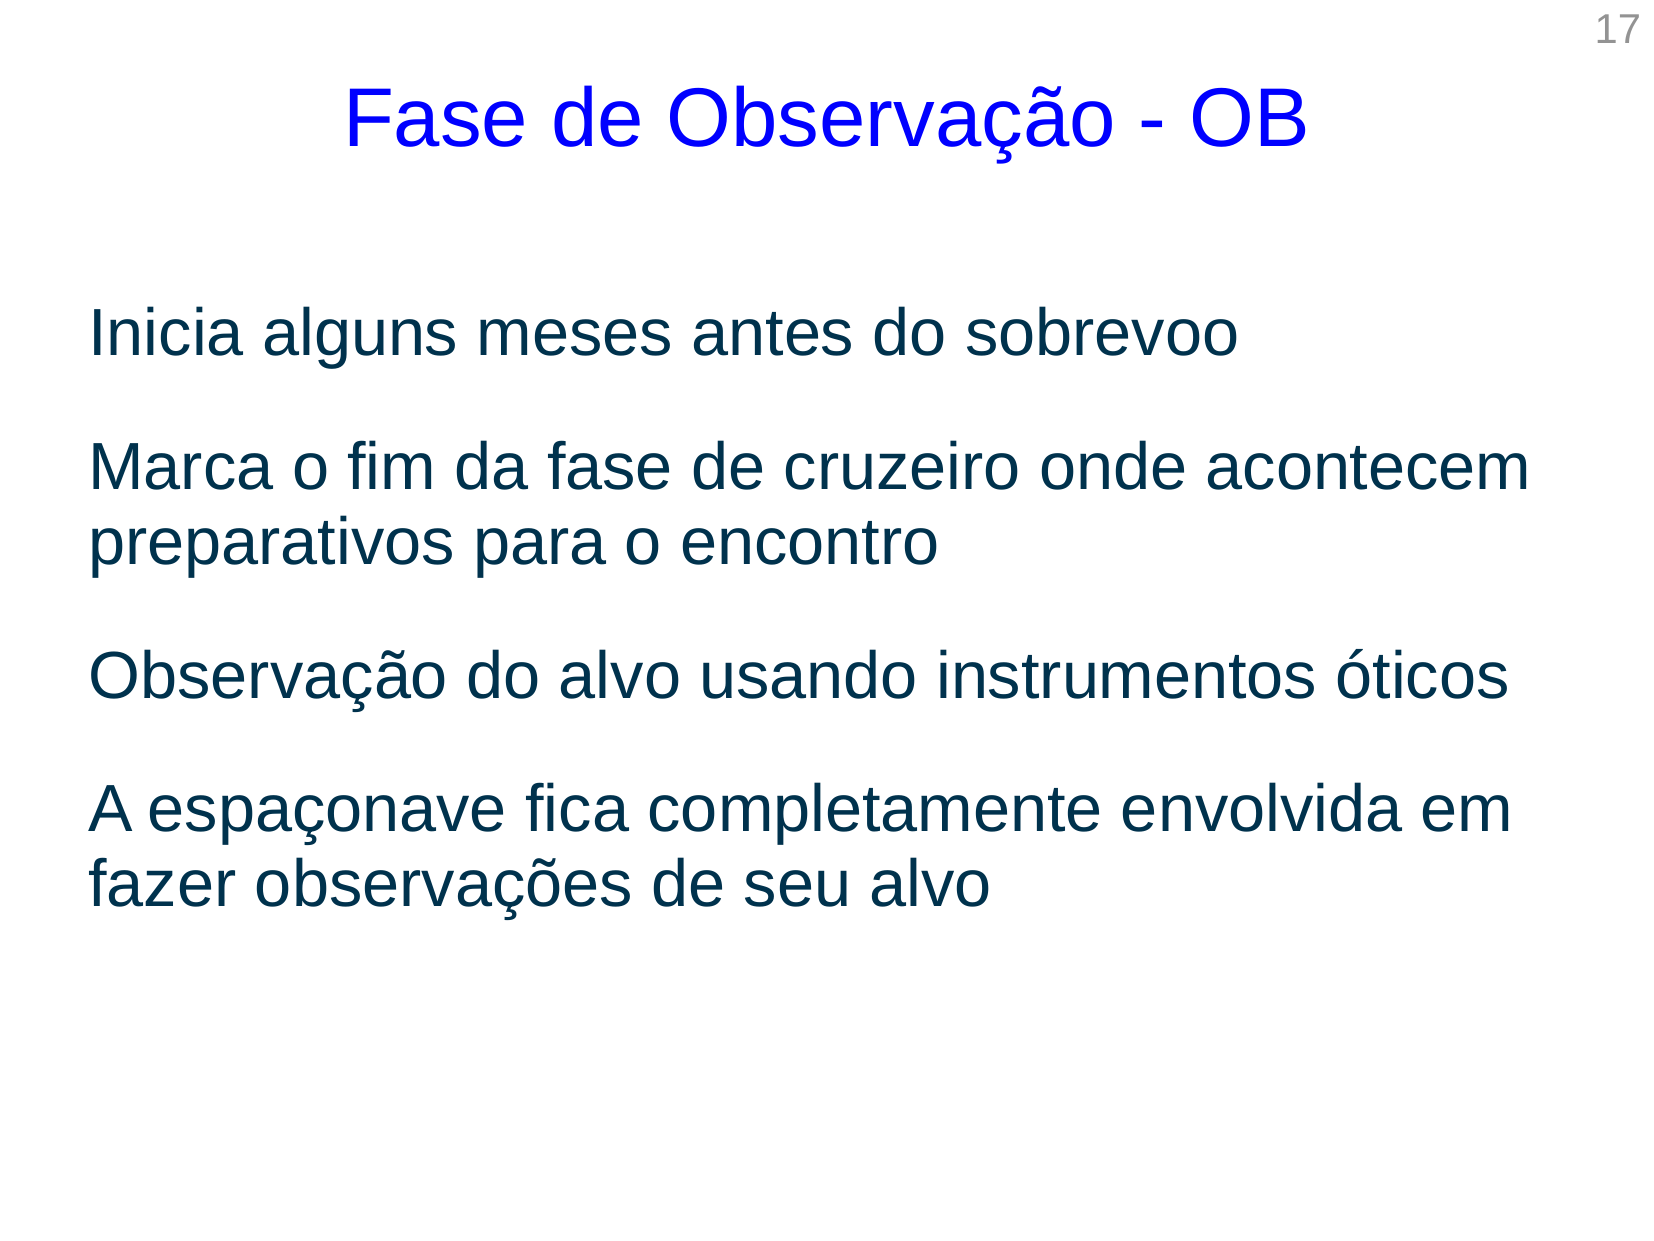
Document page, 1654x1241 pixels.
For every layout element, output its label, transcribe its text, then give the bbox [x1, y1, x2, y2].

title Fase de Observação - OB [88, 59, 1565, 178]
list Inicia alguns meses antes do sobrevoo Marca o fim da fase de cruzeiro onde acontecem preparativos para o encontro Observação do alvo usando instrumentos óticos A espaçonave fica completamente envolvida em fazer observações de seu alvo [88, 295, 1565, 1182]
